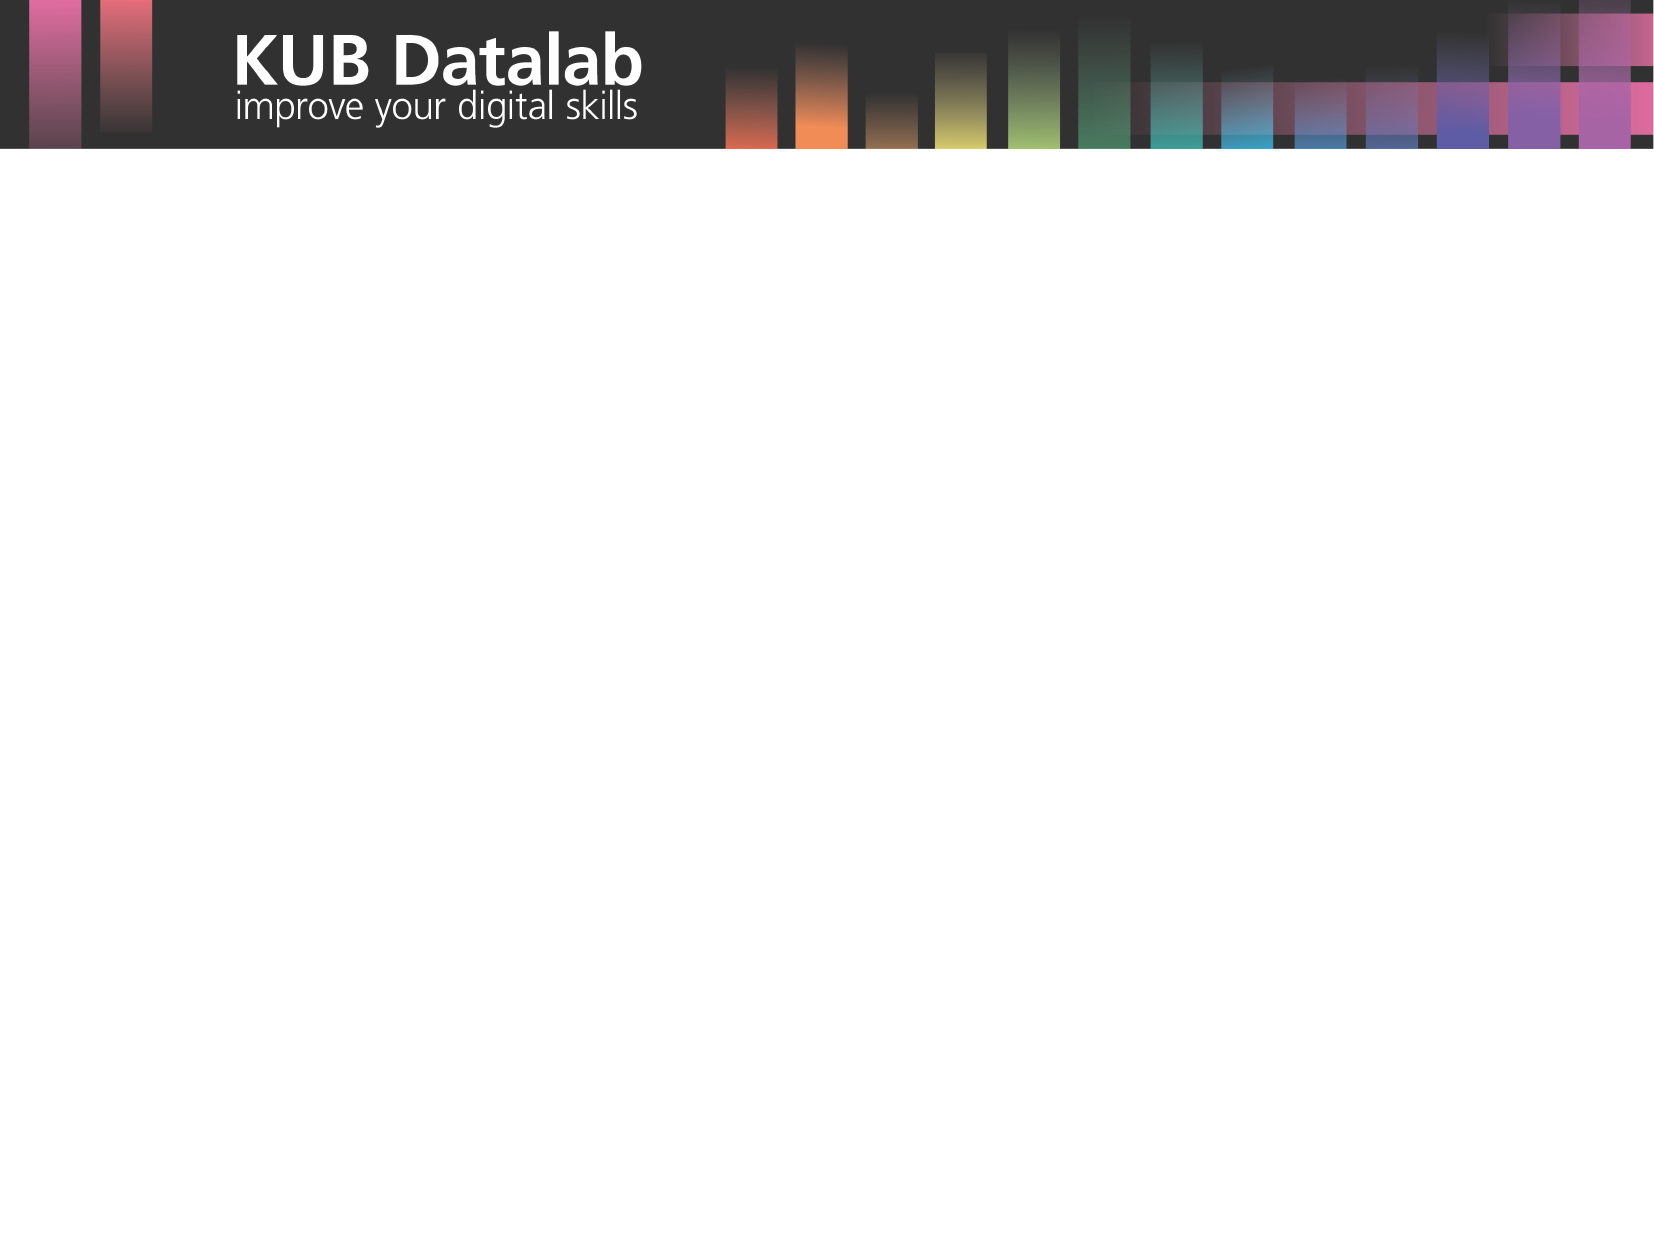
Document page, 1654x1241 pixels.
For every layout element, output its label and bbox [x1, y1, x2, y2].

picture [0, 0, 1654, 149]
